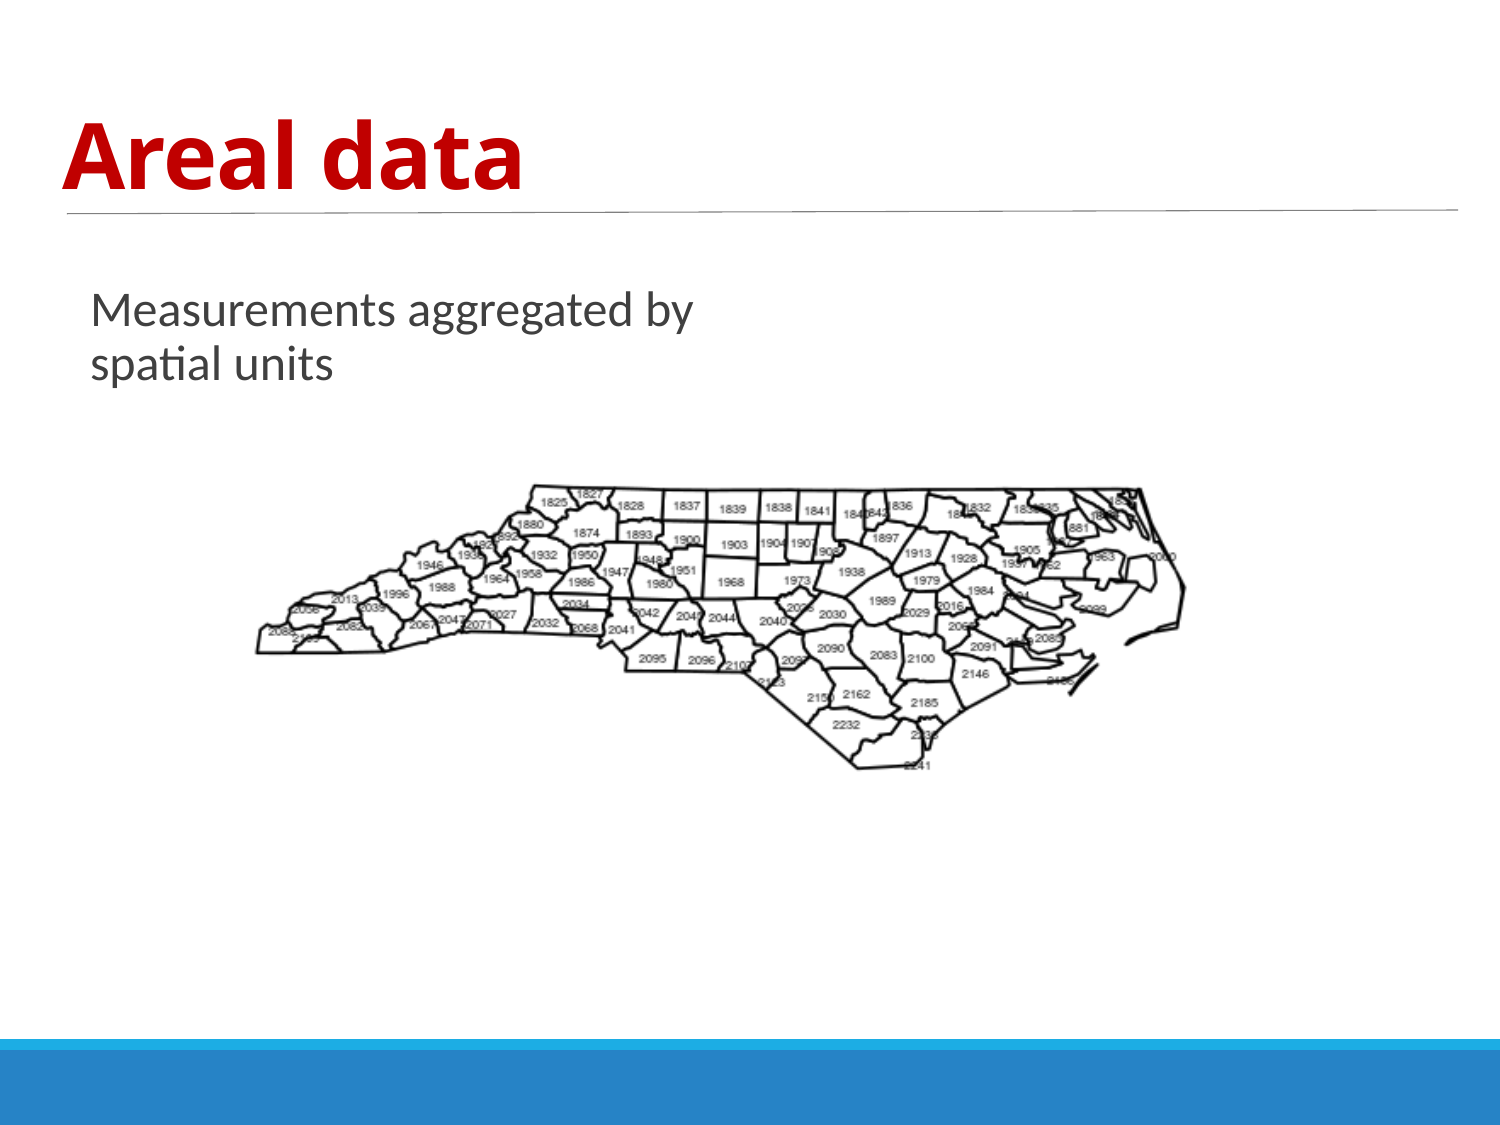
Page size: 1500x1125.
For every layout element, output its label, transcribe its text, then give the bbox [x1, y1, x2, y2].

title Areal data [62, 58, 1471, 257]
list Measurements aggregated by spatial units [75, 275, 811, 961]
picture [211, 220, 1231, 1036]
